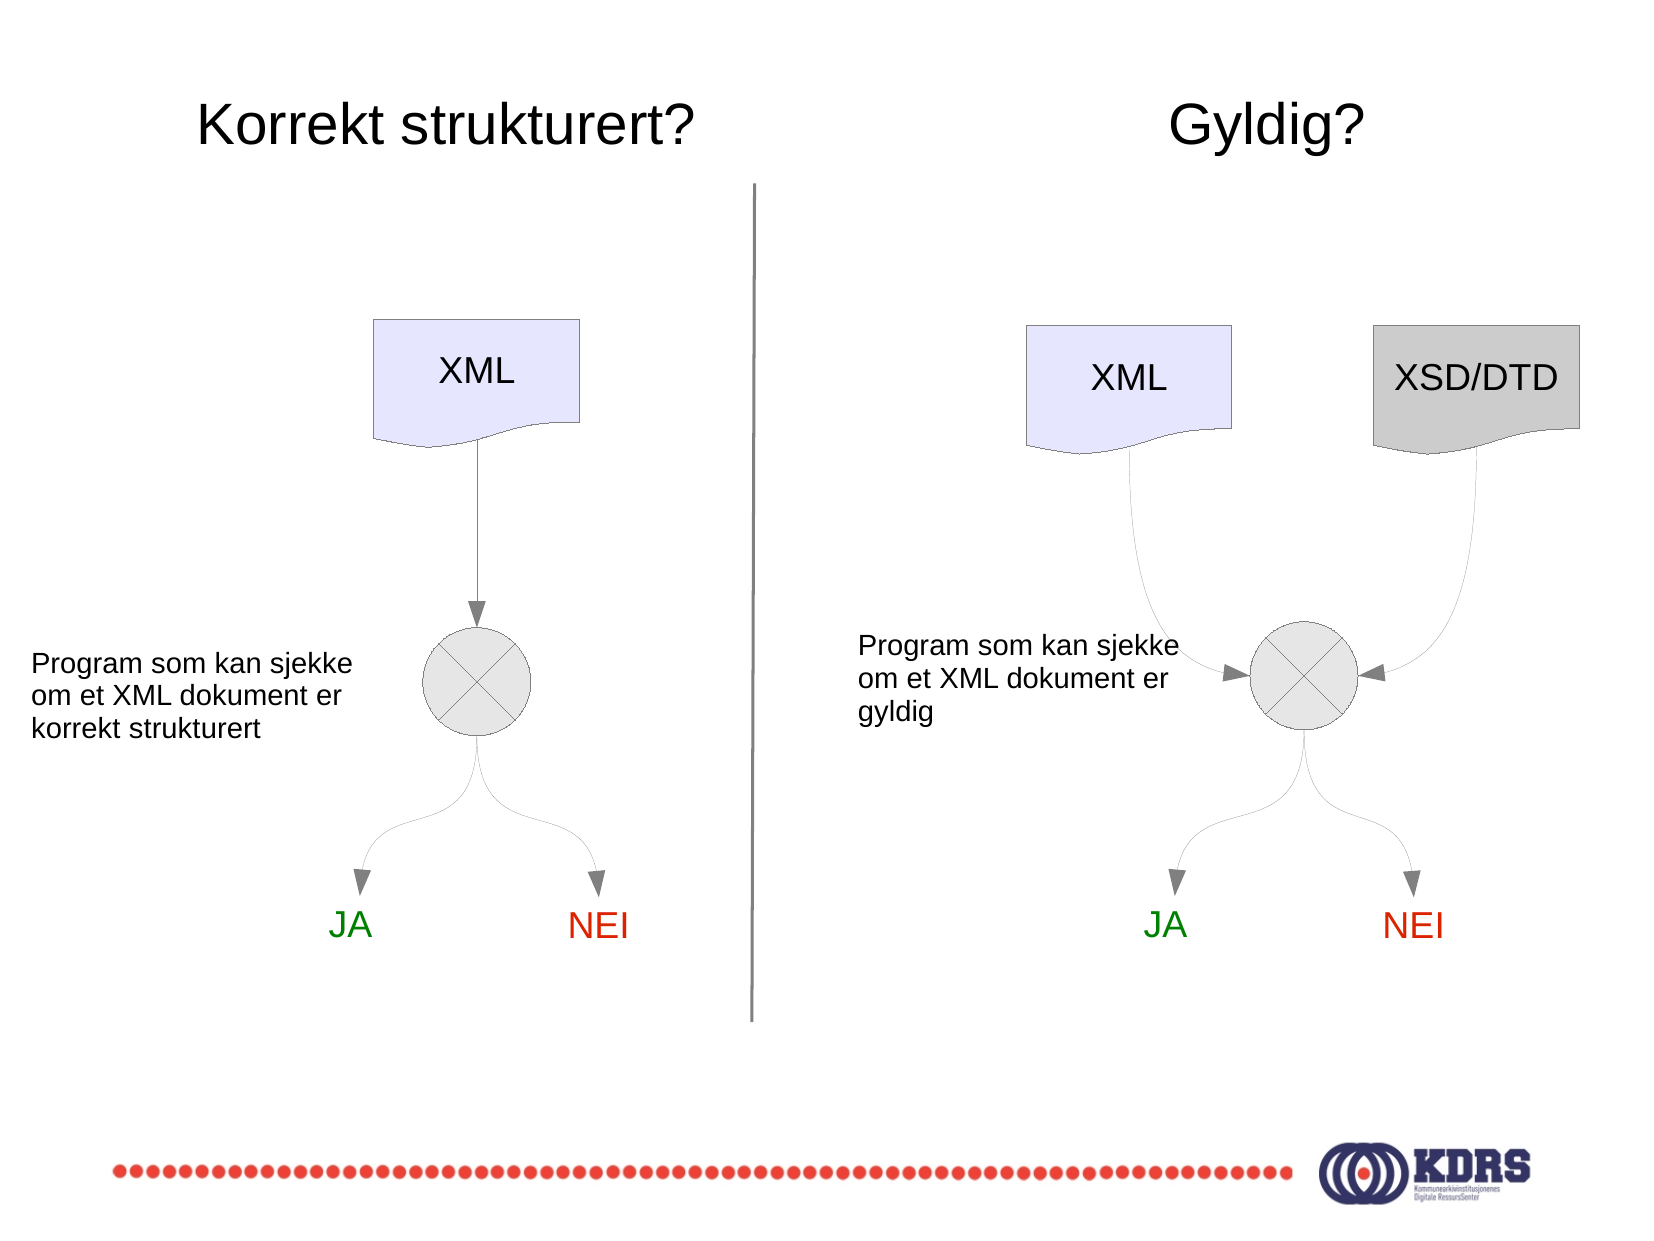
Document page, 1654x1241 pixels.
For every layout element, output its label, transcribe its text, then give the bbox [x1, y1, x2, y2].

text_box NEI [552, 897, 645, 955]
text_box Gyldig? [981, 84, 1555, 164]
text_box [1249, 621, 1359, 730]
picture [85, 1121, 1557, 1219]
text_box [422, 627, 531, 736]
text_box JA [1128, 896, 1221, 953]
text_box JA [313, 896, 406, 953]
text_box XSD/DTD [1373, 325, 1580, 455]
text_box Program som kan sjekke om et XML dokument er korrekt strukturert [16, 639, 412, 753]
text_box XML [373, 319, 580, 448]
text_box Program som kan sjekke om et XML dokument er gyldig [843, 621, 1239, 735]
text_box NEI [1367, 897, 1460, 955]
text_box Korrekt strukturert? [160, 84, 734, 164]
text_box XML [1026, 325, 1232, 455]
